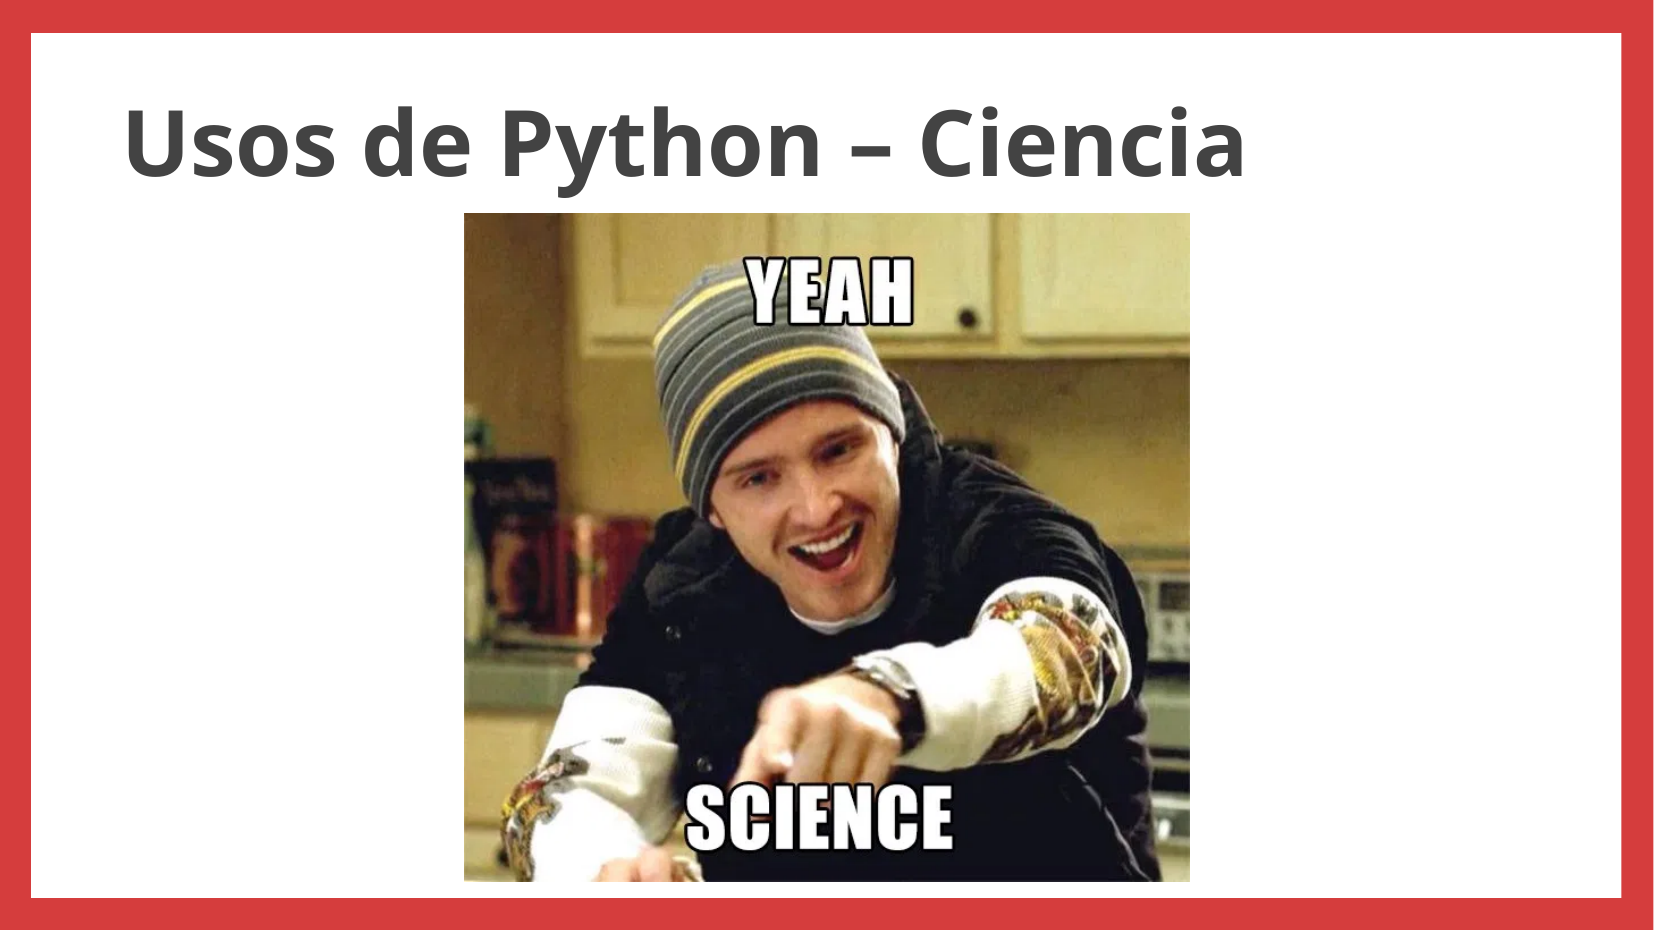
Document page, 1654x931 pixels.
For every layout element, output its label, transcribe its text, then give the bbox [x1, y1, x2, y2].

title Usos de Python – Ciencia [106, 54, 1548, 239]
picture [464, 213, 1190, 882]
